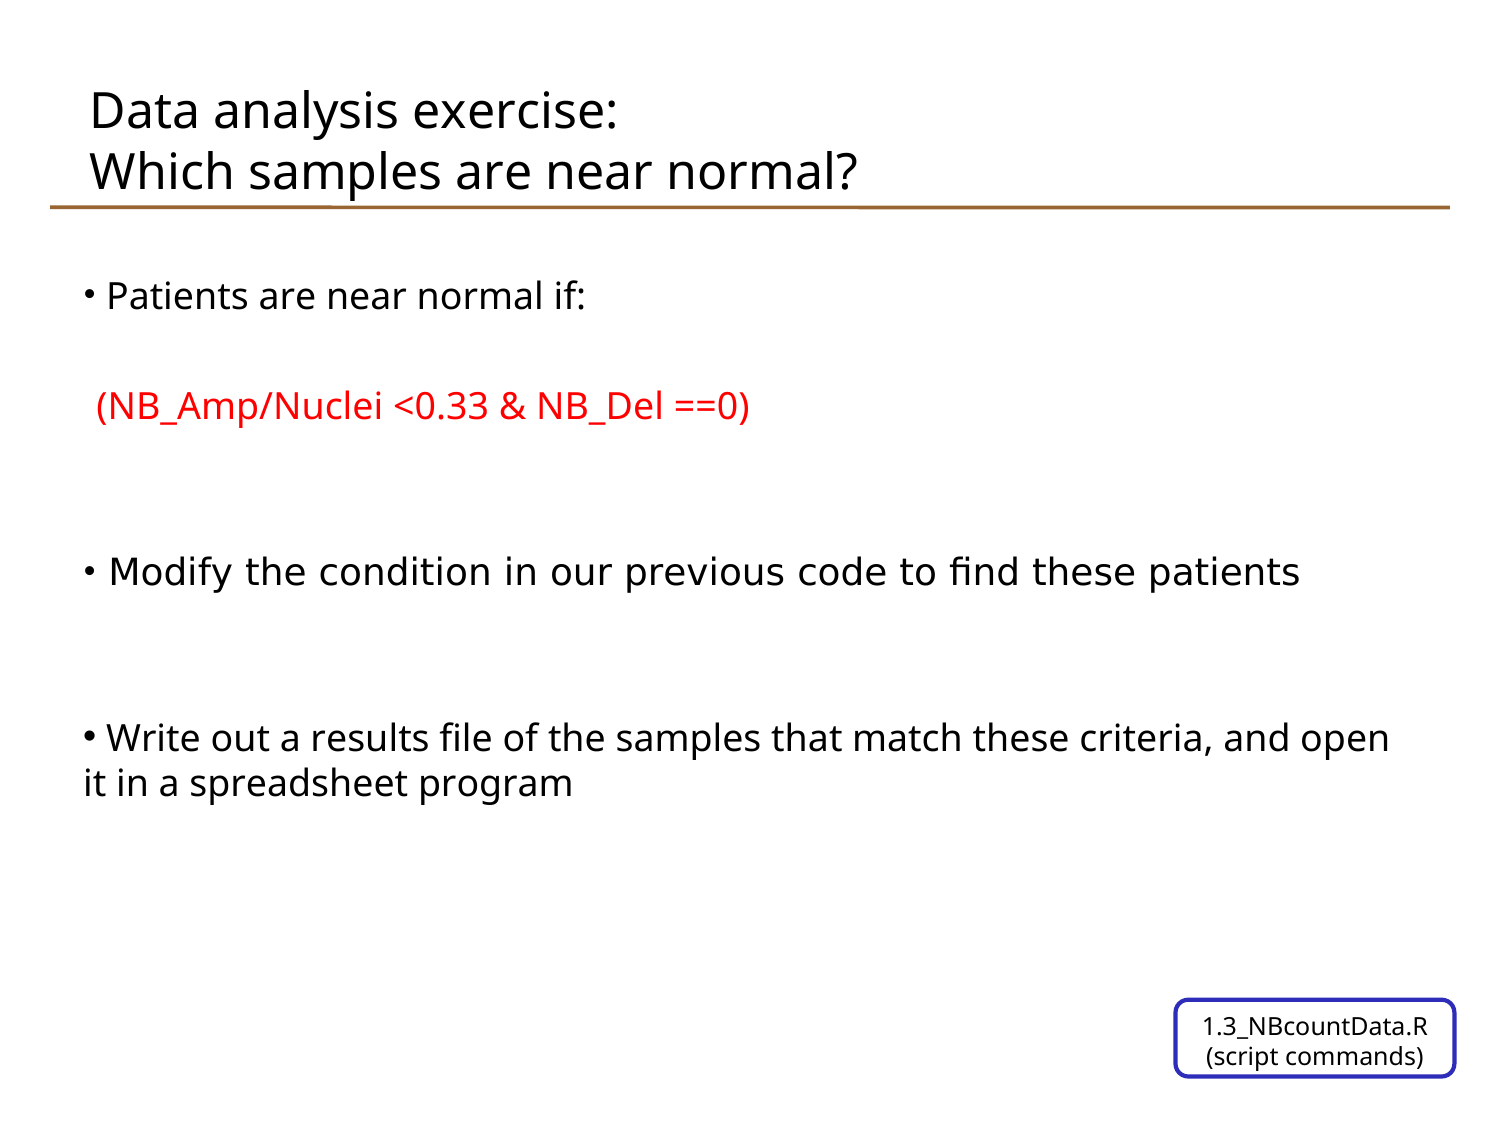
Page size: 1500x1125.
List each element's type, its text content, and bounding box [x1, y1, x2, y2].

text_box Data analysis exercise: Which samples are near normal? [75, 38, 1425, 238]
text_box Patients are near normal if: (NB_Amp/Nuclei <0.33 & NB_Del ==0) Modify the condition in our previous code to find these patients Write out a results file of the samples that match these criteria, and open it in a spreadsheet program [83, 270, 1413, 1032]
text_box 1.3_NBcountData.R (script commands) [1175, 999, 1455, 1077]
